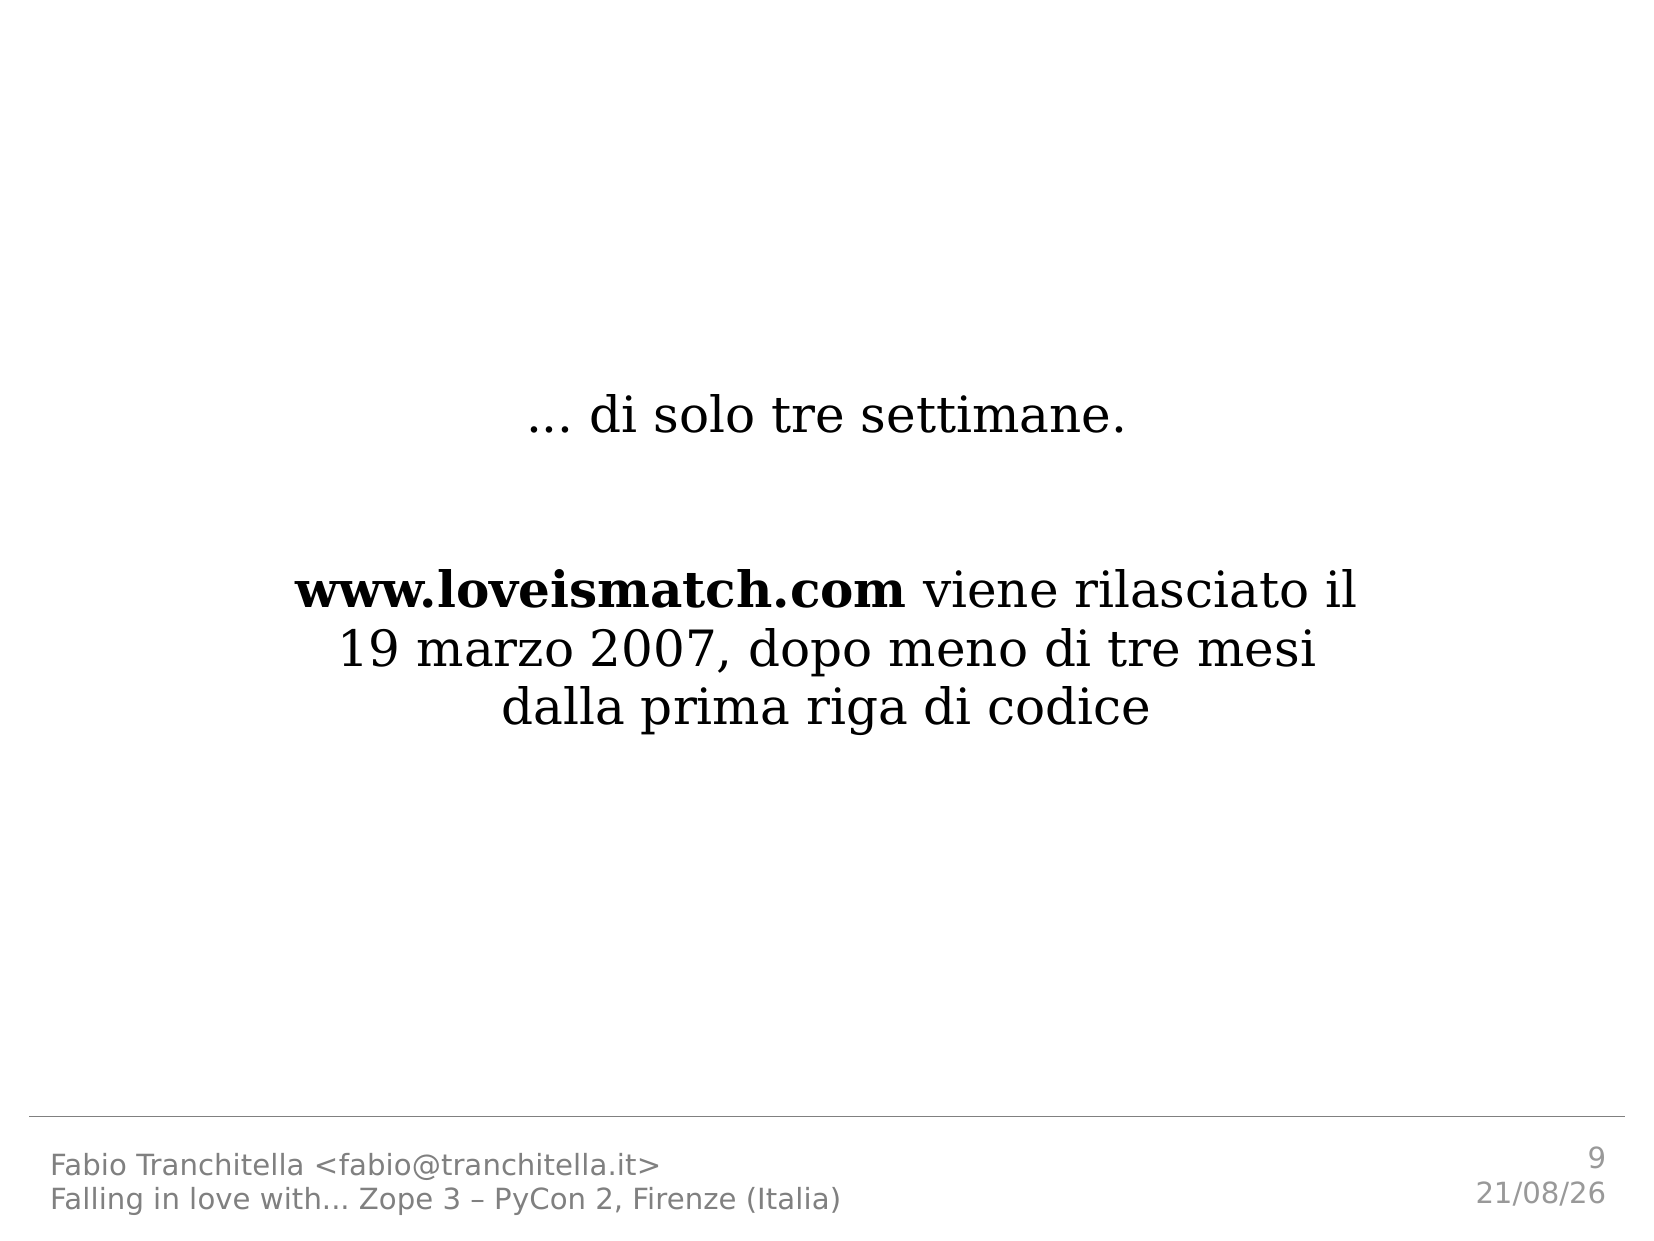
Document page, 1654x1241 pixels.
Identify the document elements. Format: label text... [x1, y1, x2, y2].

subtitle ... di solo tre settimane. www.loveismatch.com viene rilasciato il 19 marzo 2007, dopo meno di tre mesi dalla prima riga di codice [82, 59, 1571, 1063]
